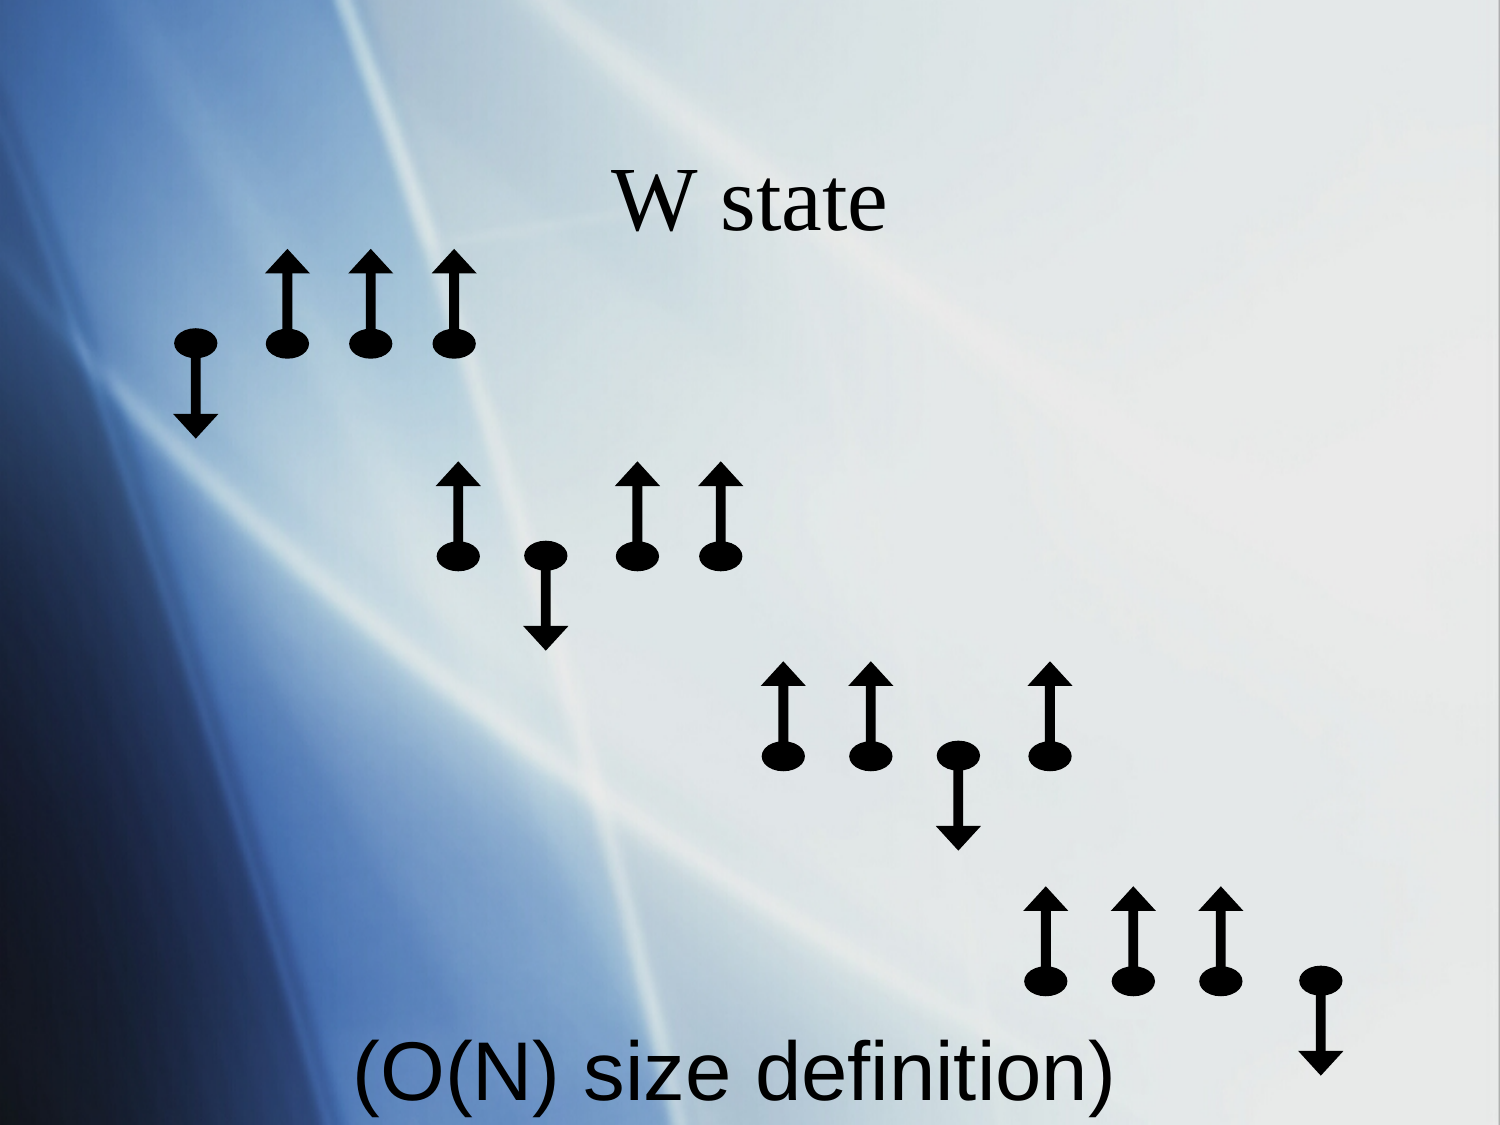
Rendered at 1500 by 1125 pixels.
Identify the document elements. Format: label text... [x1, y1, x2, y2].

text_box (O(N) size definition) [337, 1009, 1132, 1125]
text_box [433, 249, 476, 358]
text_box [1112, 887, 1155, 996]
text_box [699, 462, 742, 571]
text_box [524, 541, 567, 650]
text_box [437, 462, 480, 571]
text_box [1299, 966, 1342, 1075]
text_box [349, 249, 392, 358]
text_box [762, 662, 805, 771]
text_box [1200, 887, 1242, 996]
text_box [1024, 887, 1067, 996]
text_box [937, 741, 980, 850]
text_box [1029, 662, 1071, 771]
picture [0, 0, 1500, 1125]
text_box [174, 328, 217, 438]
text_box [266, 249, 309, 358]
title W state [112, 99, 1388, 288]
text_box [616, 462, 659, 571]
text_box [849, 662, 892, 771]
